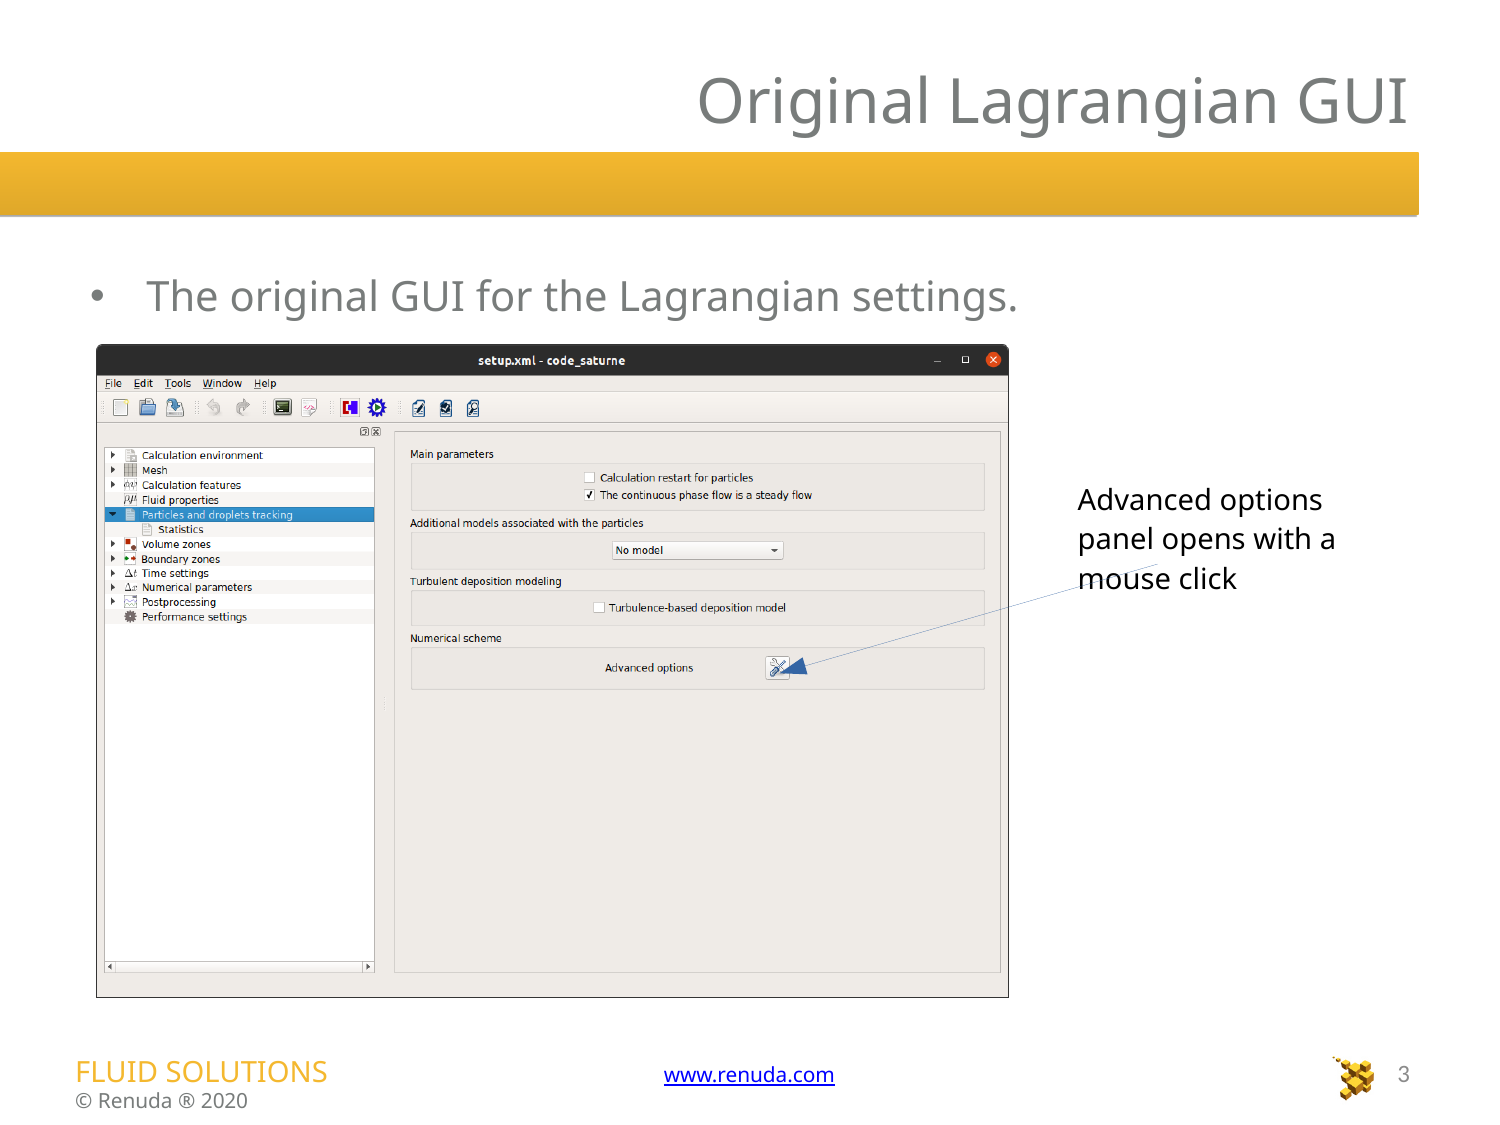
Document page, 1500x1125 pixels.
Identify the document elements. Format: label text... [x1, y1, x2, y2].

slide_number 8 [1074, 1042, 1425, 1103]
title Original Lagrangian GUI [110, 45, 1425, 153]
picture [88, 338, 1016, 1005]
text_box Advanced options panel opens with a mouse click [1062, 471, 1371, 565]
list The original GUI for the Lagrangian settings. [75, 262, 1425, 1005]
